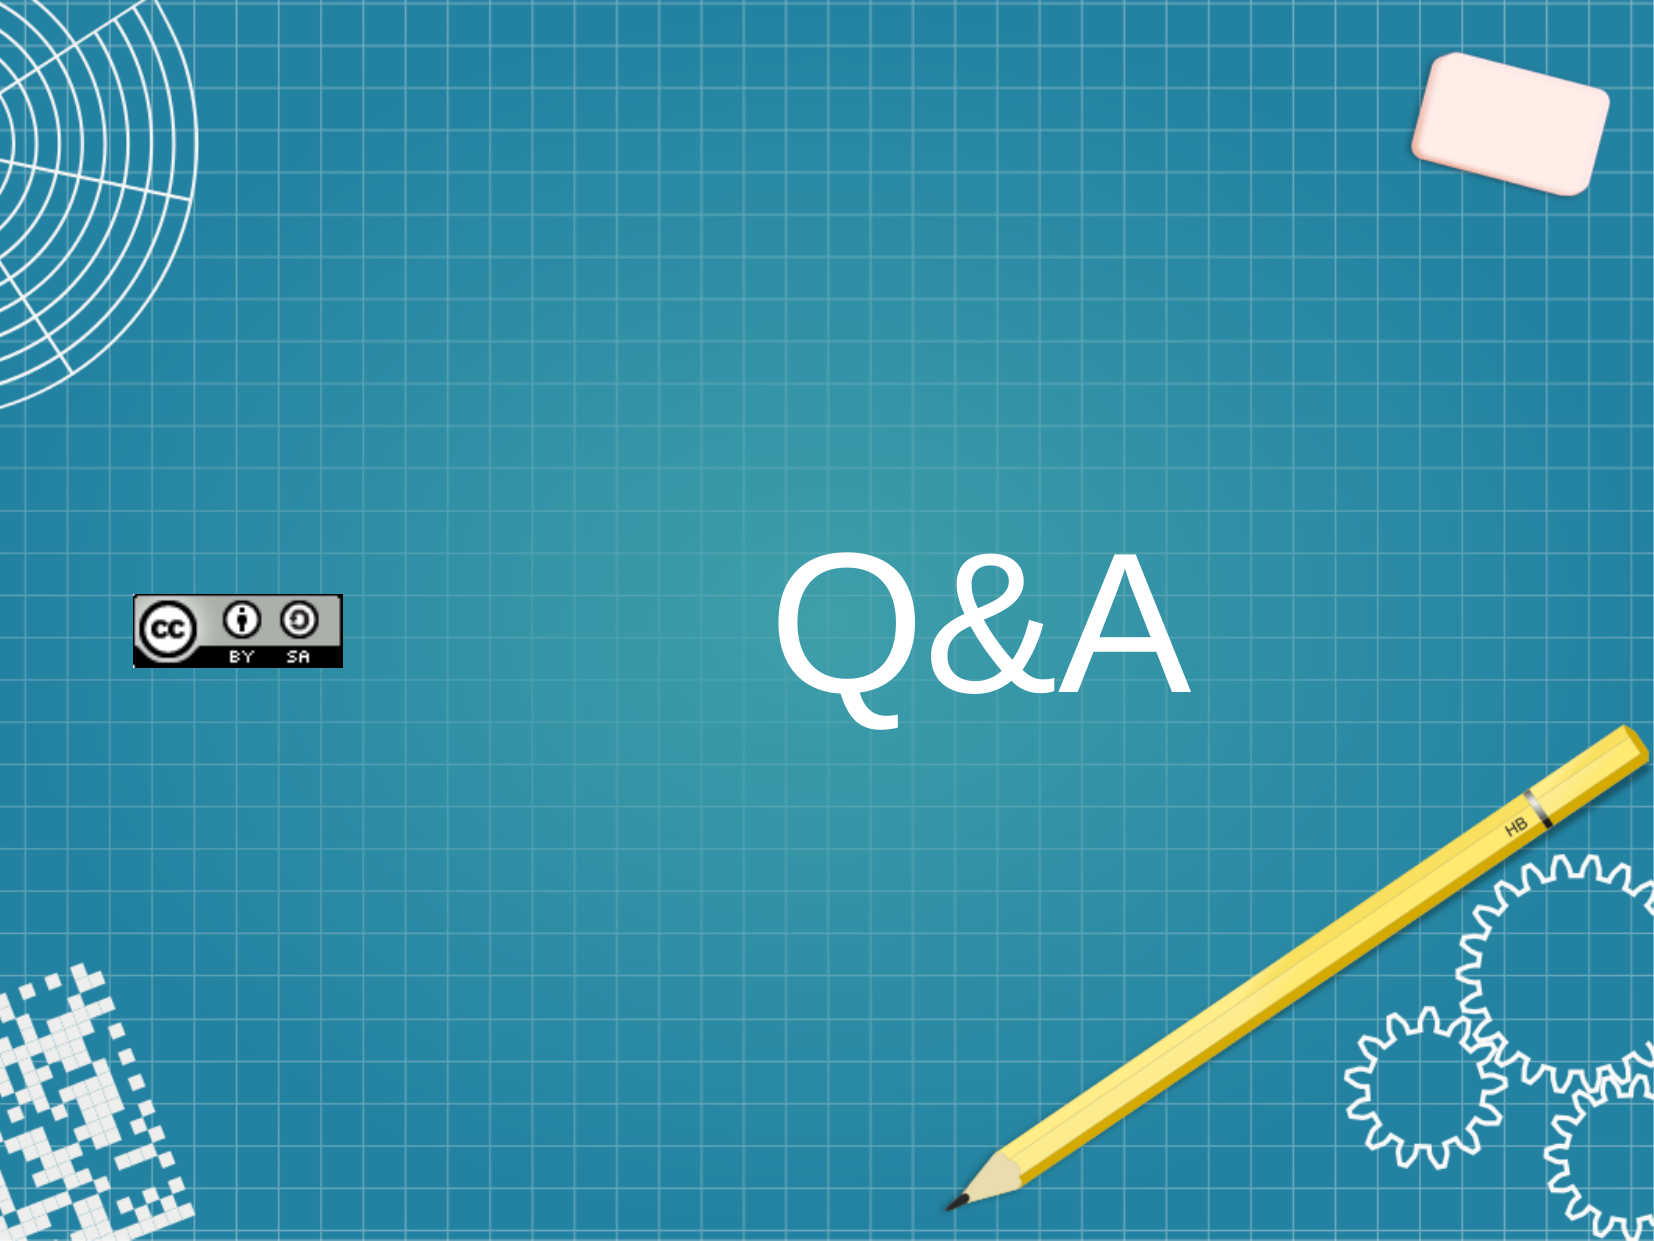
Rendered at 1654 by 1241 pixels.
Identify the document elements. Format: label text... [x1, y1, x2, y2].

title Q&A [389, 511, 1571, 736]
picture [0, 0, 1654, 1241]
